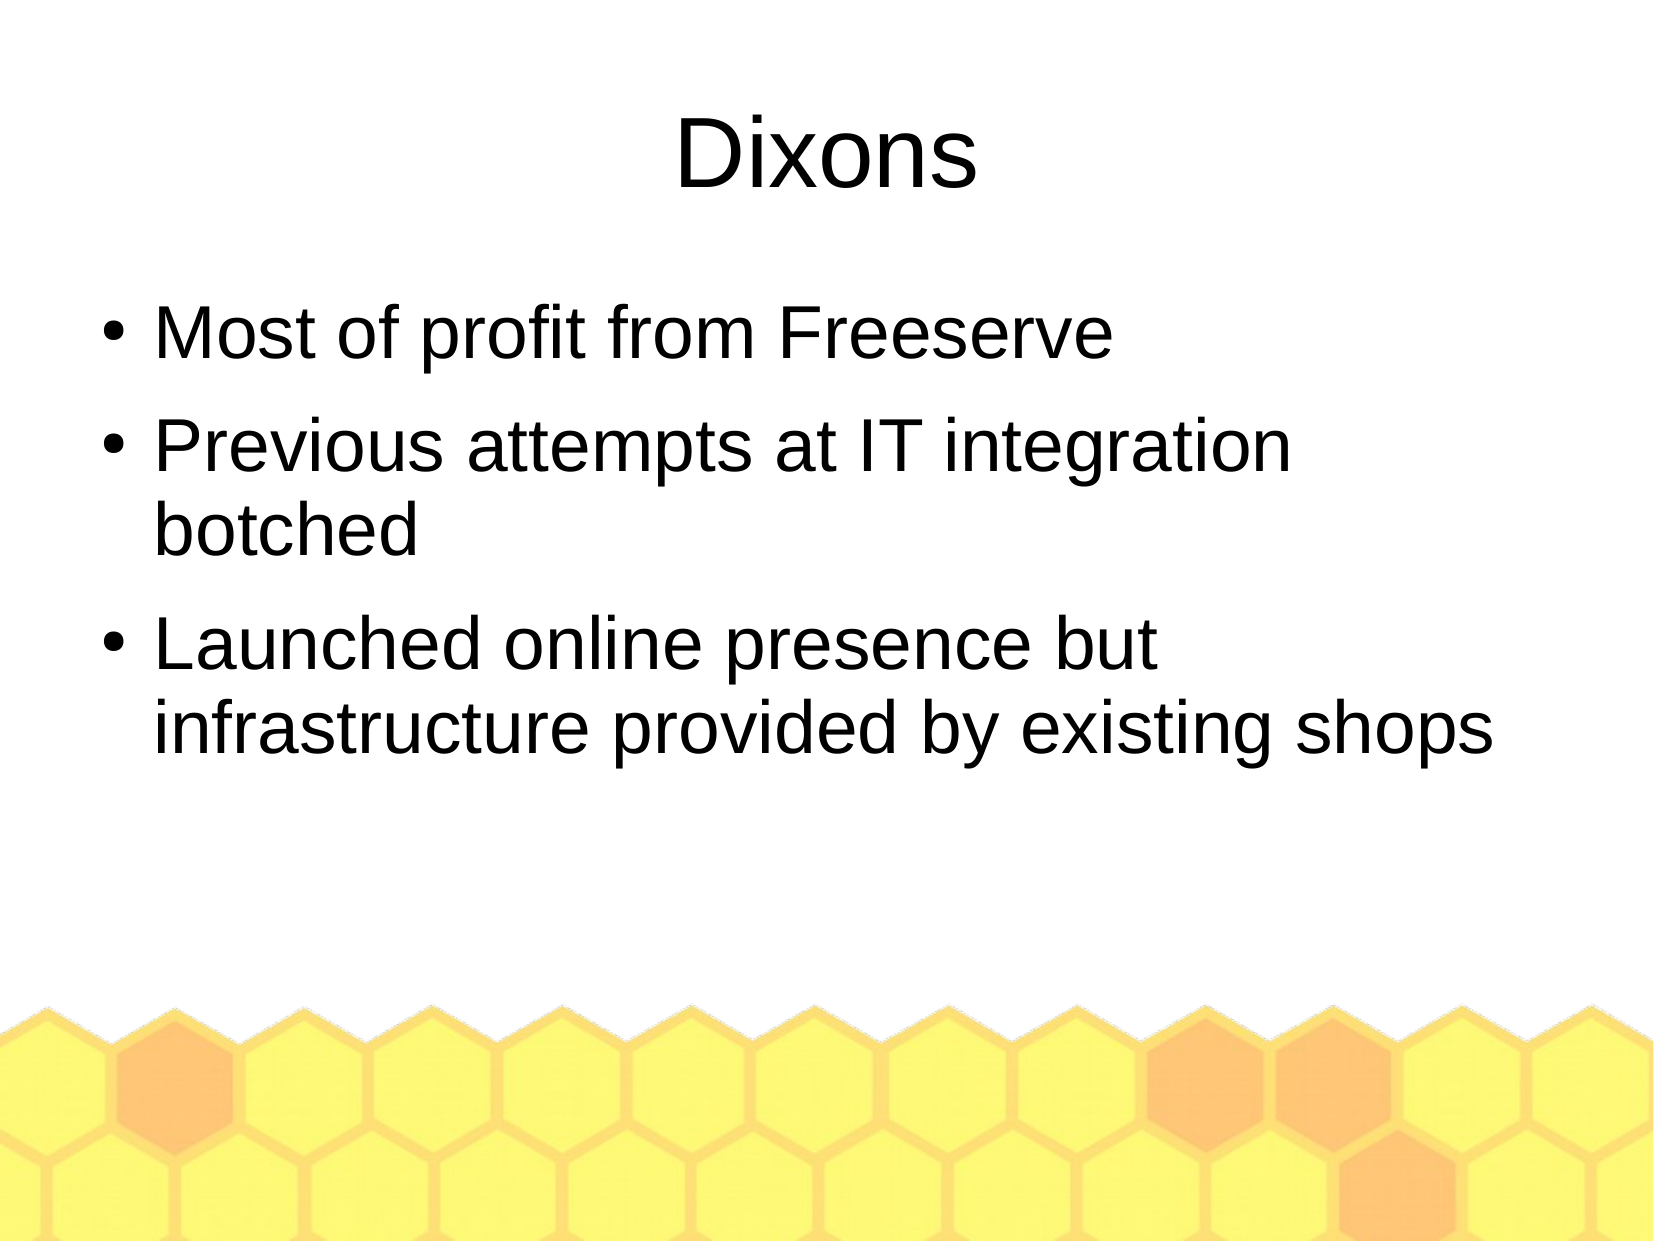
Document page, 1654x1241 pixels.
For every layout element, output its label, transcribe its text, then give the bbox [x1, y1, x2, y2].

list Most of profit from Freeserve Previous attempts at IT integration botched Launched online presence but infrastructure provided by existing shops [82, 290, 1571, 1010]
title Dixons [82, 49, 1571, 257]
picture [0, 1001, 1654, 1241]
